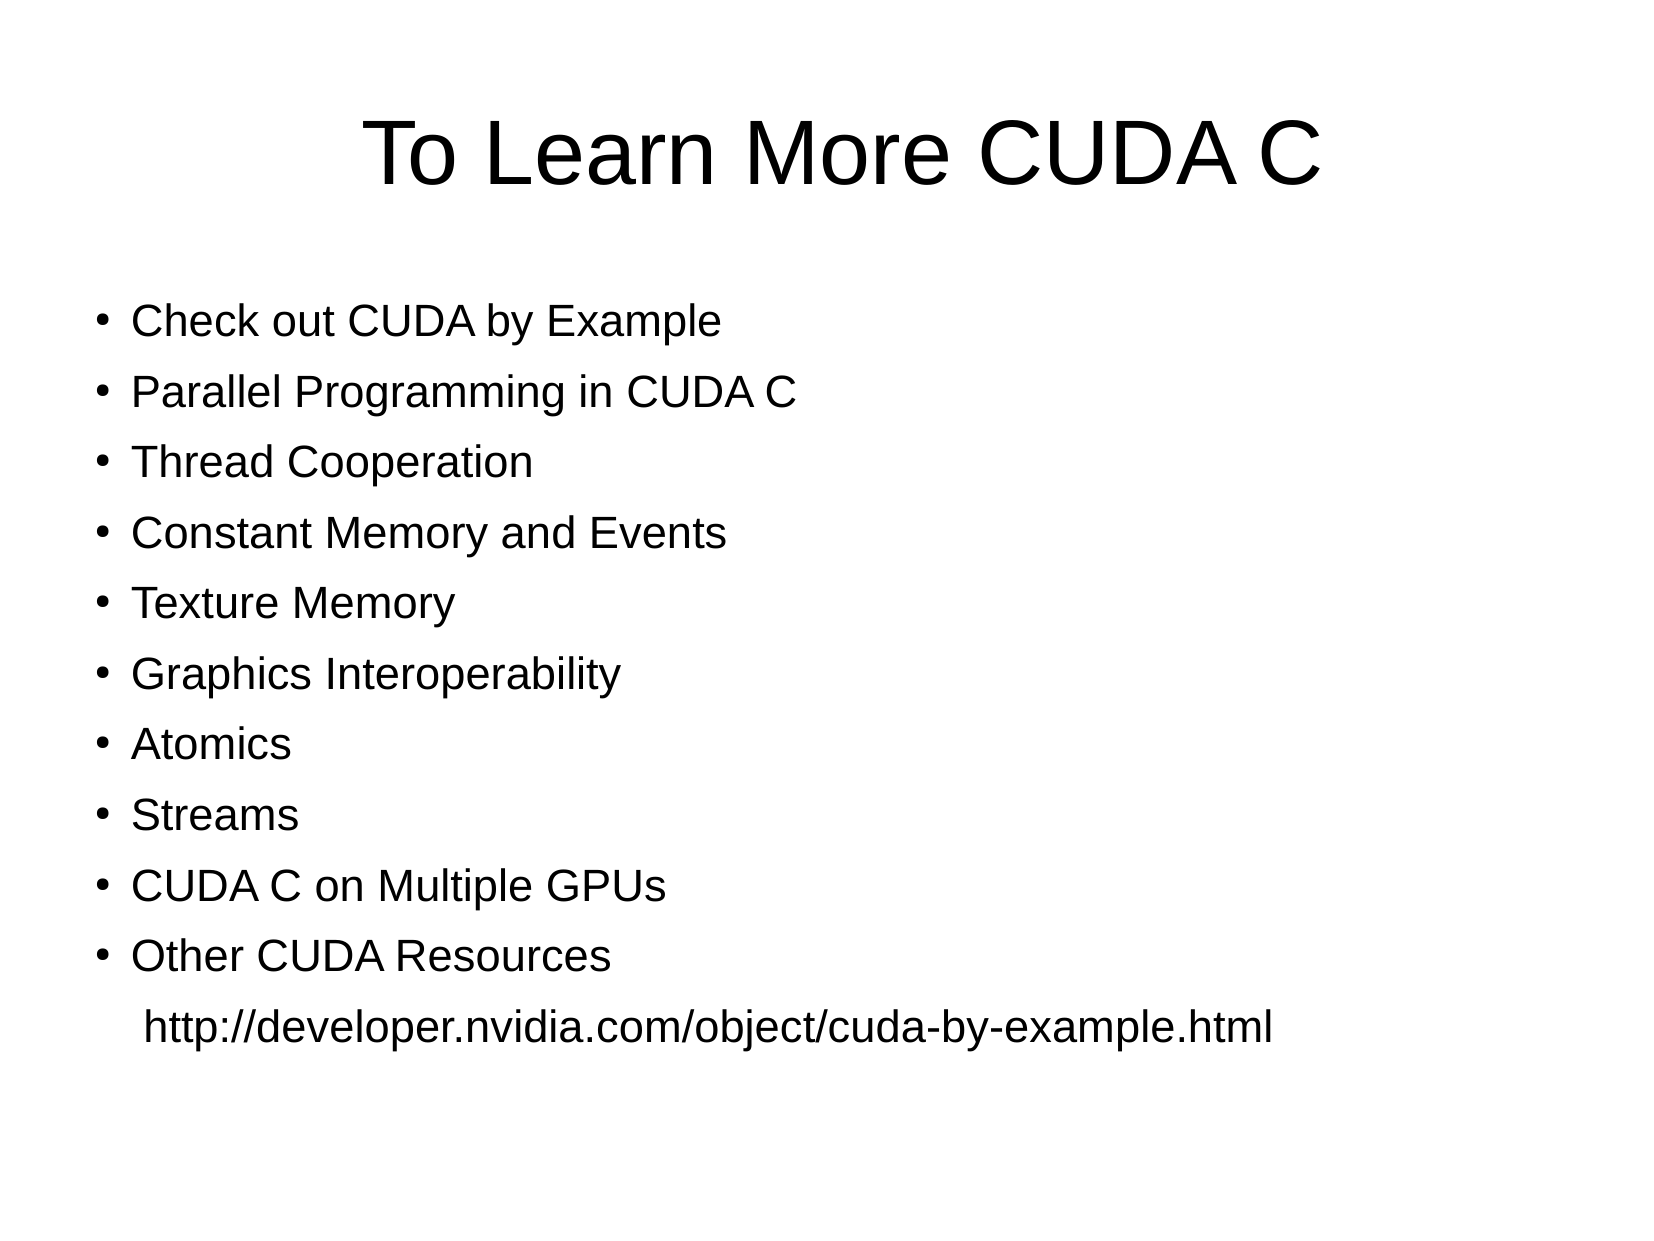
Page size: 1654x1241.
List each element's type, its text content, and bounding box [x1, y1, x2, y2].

title To Learn More CUDA C [82, 49, 1571, 225]
list Check out CUDA by Example Parallel Programming in CUDA C Thread Cooperation Constant Memory and Events Texture Memory Graphics Interoperability Atomics Streams CUDA C on Multiple GPUs Other CUDA Resources http://developer.nvidia.com/object/cuda-by-example.html [82, 225, 1571, 1060]
